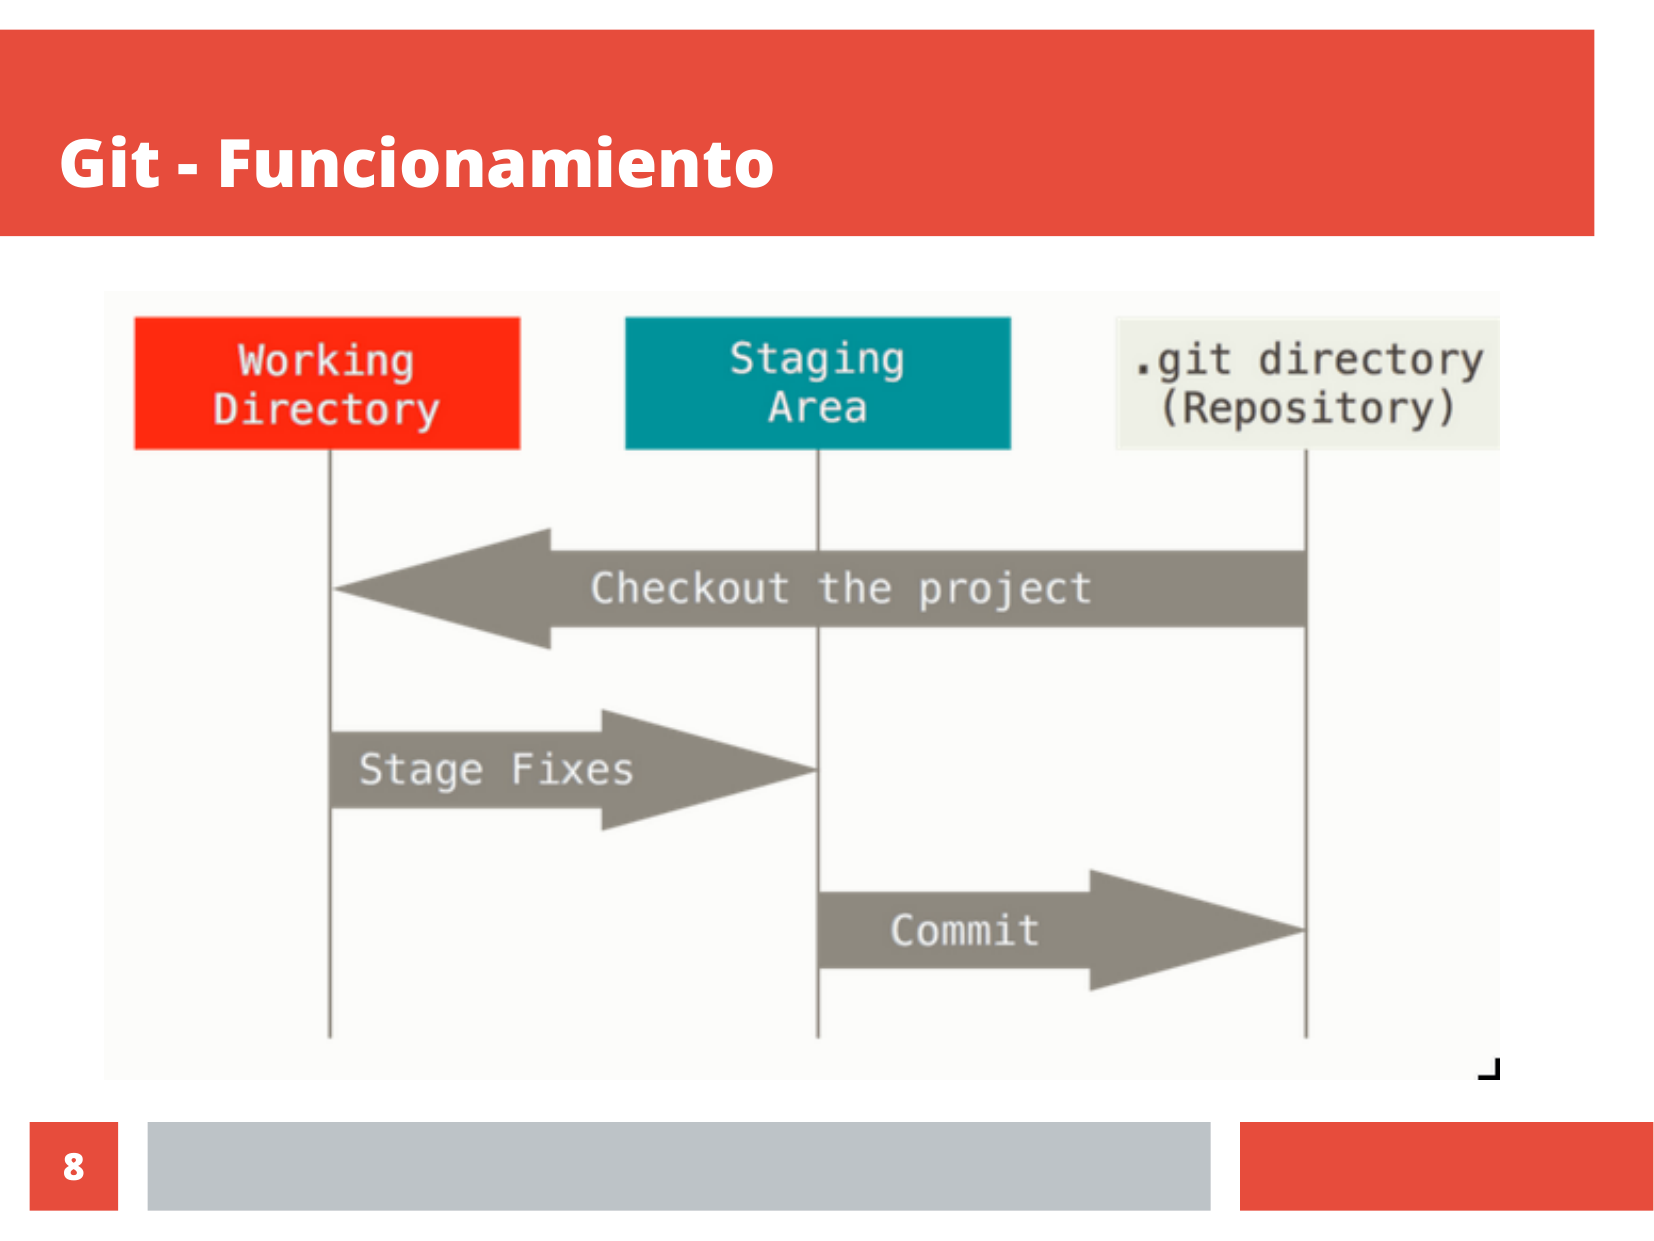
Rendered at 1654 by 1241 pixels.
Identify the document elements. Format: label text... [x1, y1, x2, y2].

title Git - Funcionamiento [59, 59, 1595, 207]
picture [104, 291, 1501, 1081]
